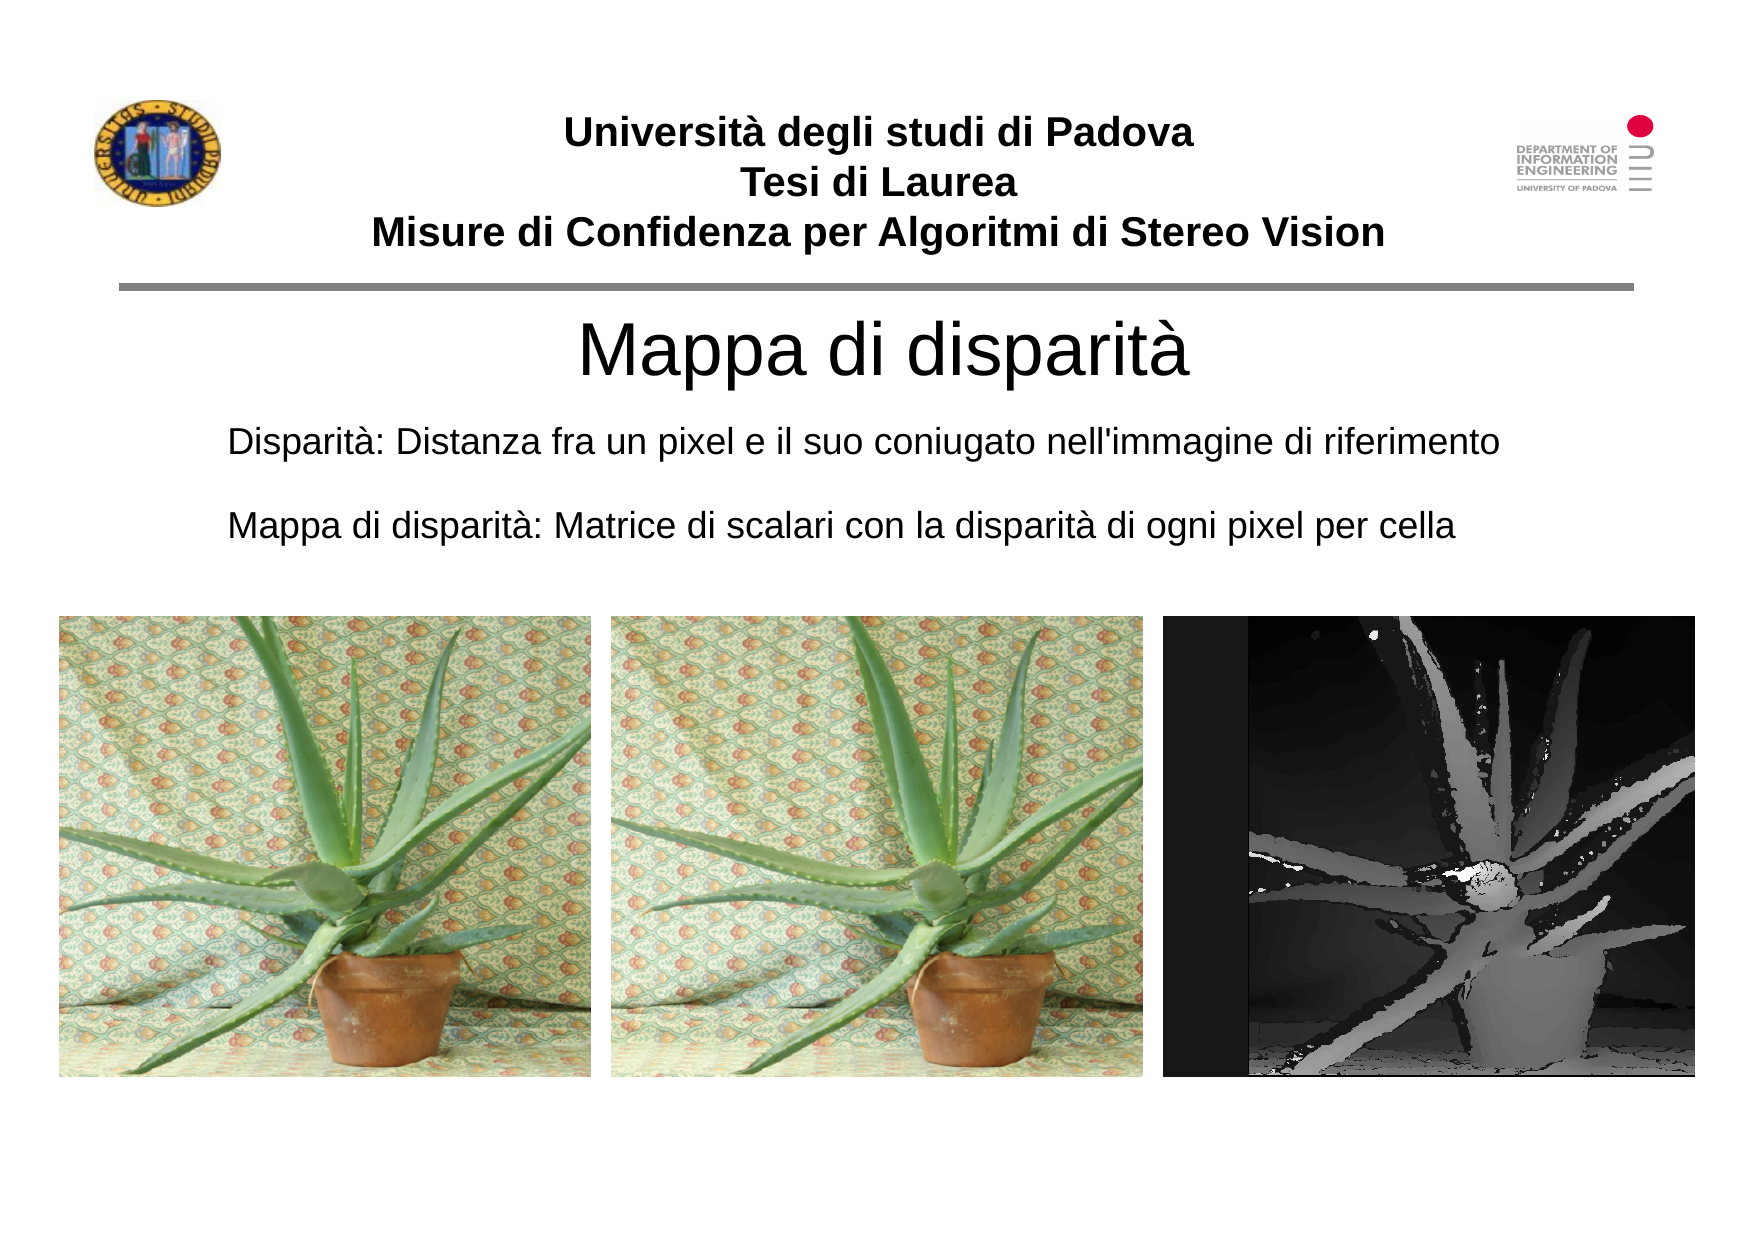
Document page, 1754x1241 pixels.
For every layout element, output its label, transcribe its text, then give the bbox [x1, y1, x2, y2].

picture [1517, 115, 1654, 191]
text_box Disparità: Distanza fra un pixel e il suo coniugato nell'immagine di riferimento Mappa di disparità: Matrice di scalari con la disparità di ogni pixel per cella [212, 413, 1516, 555]
picture [611, 616, 1143, 1077]
text_box Università degli studi di Padova Tesi di Laurea Misure di Confidenza per Algoritmi di Stereo Vision [321, 96, 1402, 263]
picture [1163, 616, 1695, 1077]
title Mappa di disparità [209, 307, 1560, 392]
picture [59, 616, 591, 1077]
picture [94, 100, 221, 207]
